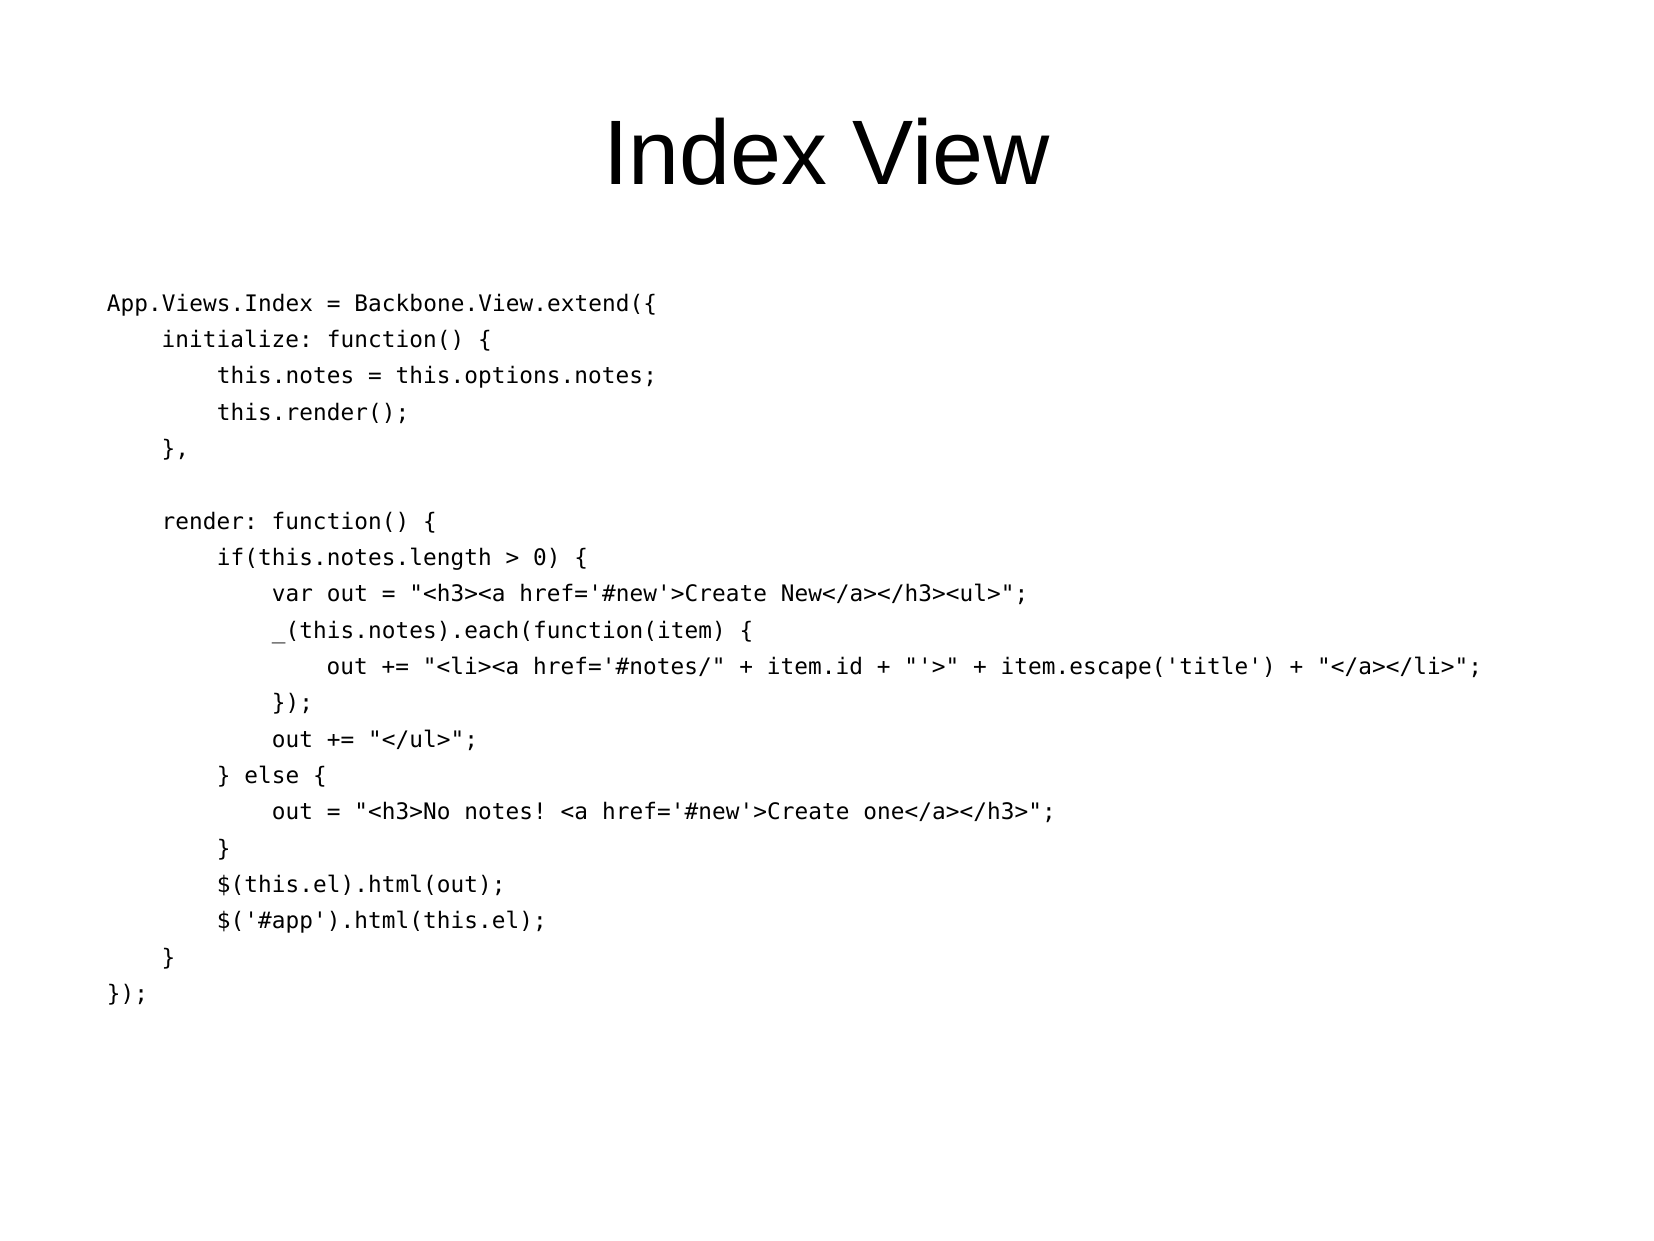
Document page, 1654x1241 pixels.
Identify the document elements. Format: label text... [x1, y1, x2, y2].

title Index View [82, 49, 1571, 257]
list App.Views.Index = Backbone.View.extend({ initialize: function() { this.notes = this.options.notes; this.render(); }, render: function() { if(this.notes.length > 0) { var out = "<h3><a href='#new'>Create New</a></h3><ul>"; _(this.notes).each(function(item) { out += "<li><a href='#notes/" + item.id + "'>" + item.escape('title') + "</a></li>"; }); out += "</ul>"; } else { out = "<h3>No notes! <a href='#new'>Create one</a></h3>"; } $(this.el).html(out); $('#app').html(this.el); } }); [82, 290, 1538, 1010]
